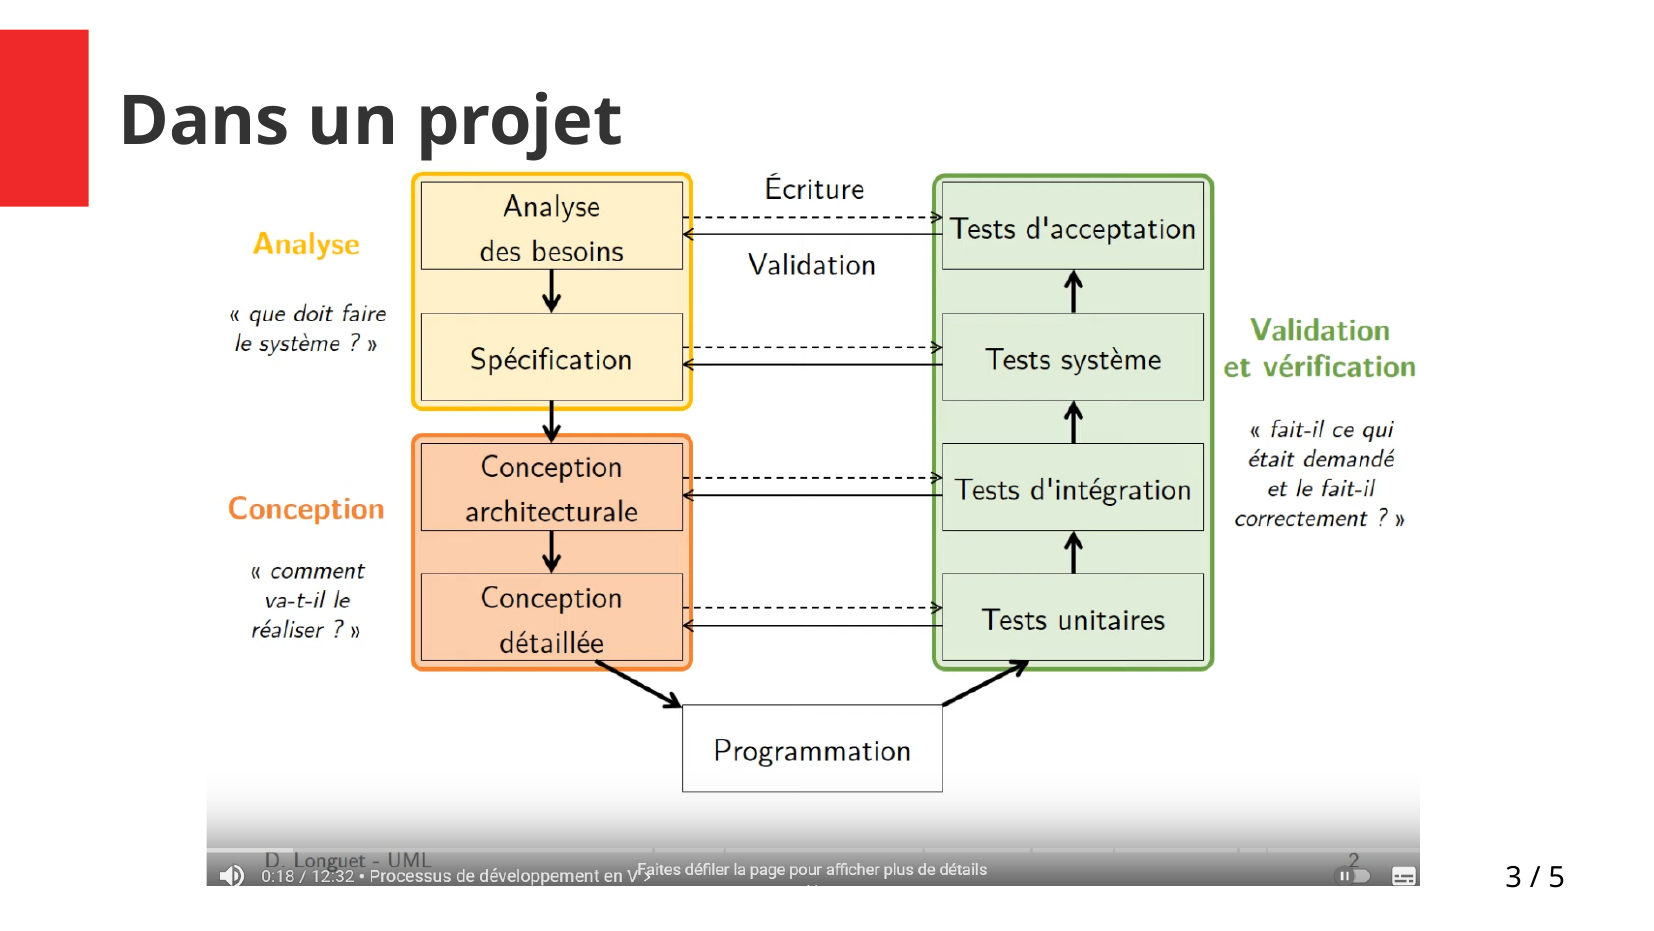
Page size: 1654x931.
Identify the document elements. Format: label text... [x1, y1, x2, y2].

title Dans un projet [118, 29, 1595, 207]
picture [206, 207, 1420, 886]
